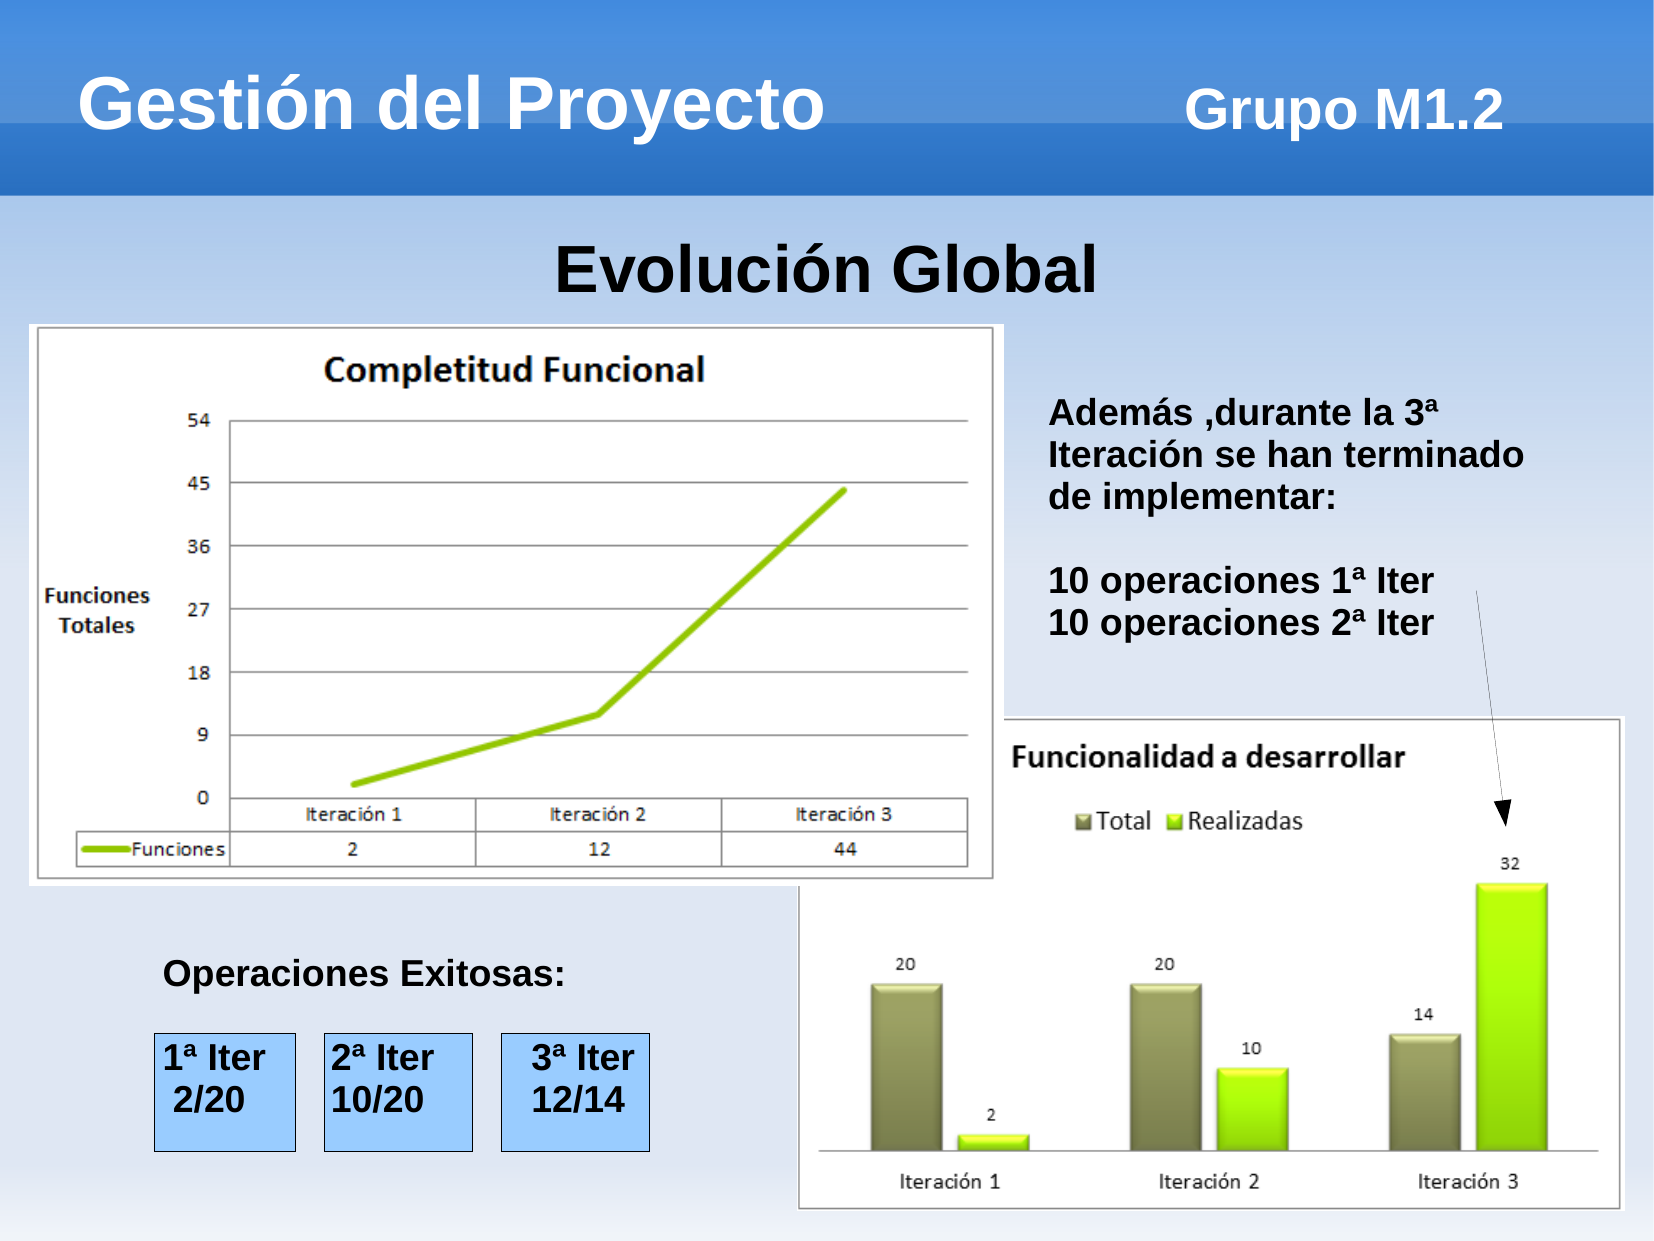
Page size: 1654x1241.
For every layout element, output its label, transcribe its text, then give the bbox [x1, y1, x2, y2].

text_box Evolución Global [59, 224, 1595, 315]
title Gestión del Proyecto Grupo M1.2 [77, 0, 1566, 208]
text_box Además ,durante la 3ª Iteración se han terminado de implementar: 10 operaciones 1ª Iter 10 operaciones 2ª Iter [1033, 383, 1565, 659]
picture [0, 0, 1654, 1241]
text_box Operaciones Exitosas: 1ª Iter 2ª Iter 3ª Iter 2/20 10/20 12/14 [147, 944, 709, 1182]
